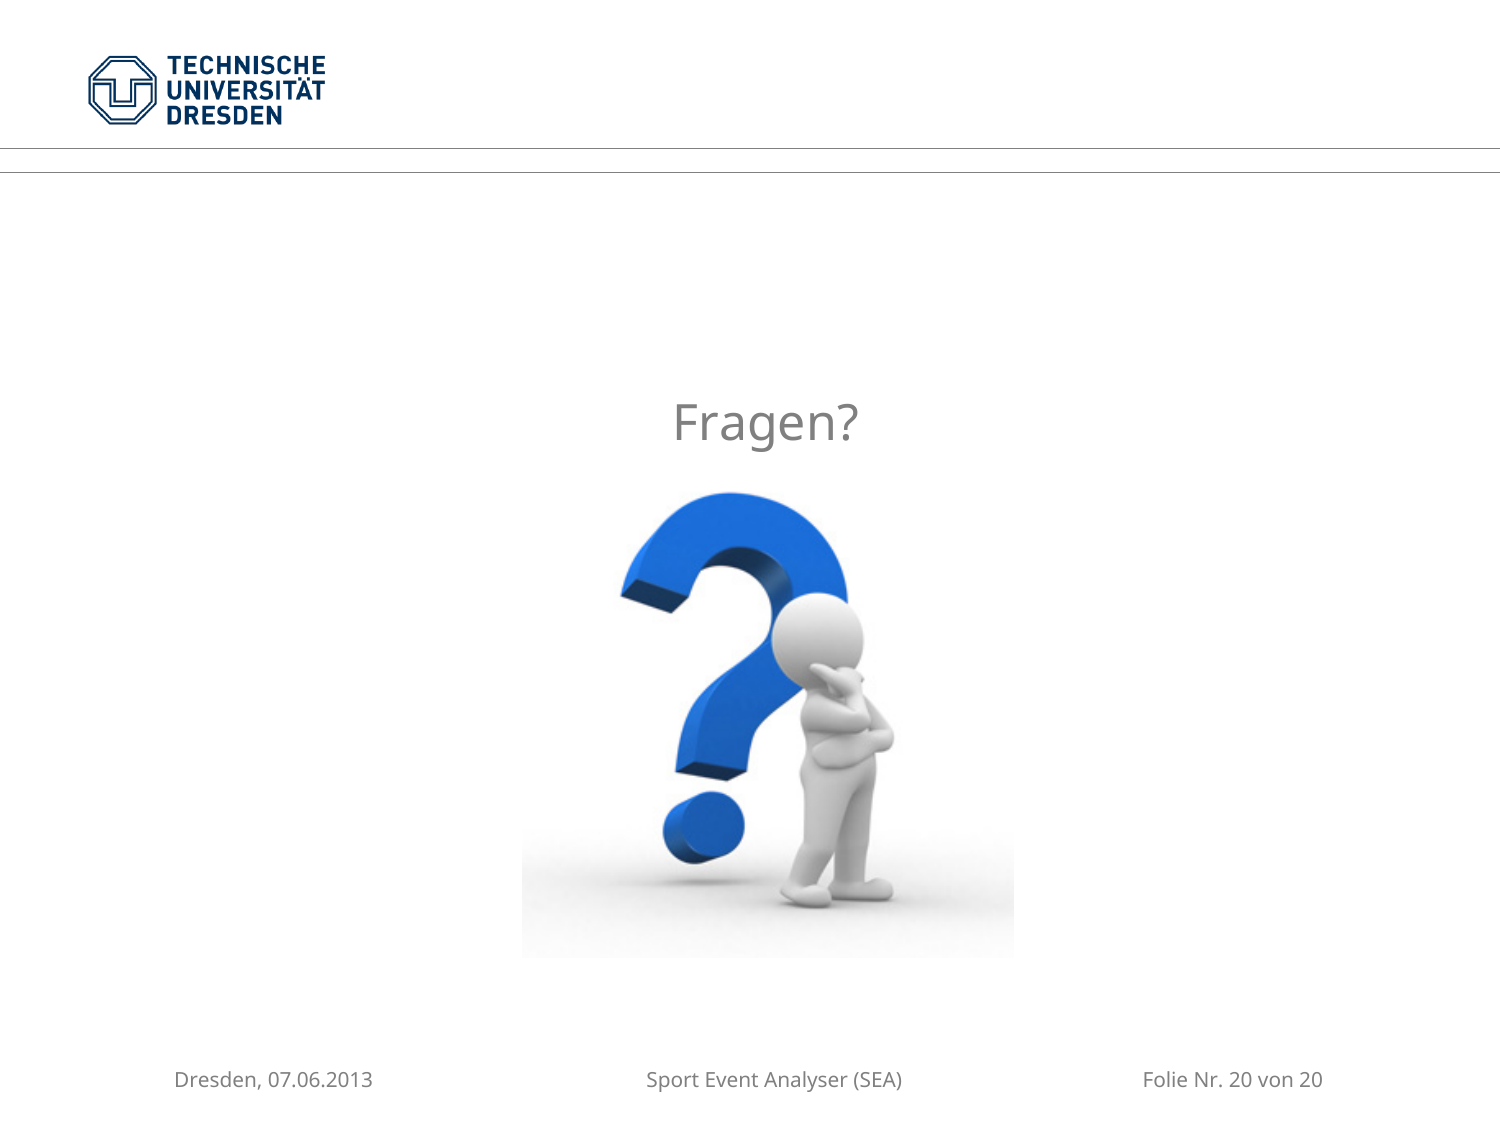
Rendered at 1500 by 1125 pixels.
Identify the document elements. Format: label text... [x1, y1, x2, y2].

text_box [522, 466, 1014, 958]
picture [88, 54, 325, 125]
text_box Dresden, 07.06.2013 [159, 1048, 510, 1109]
title Fragen? [155, 326, 1377, 514]
